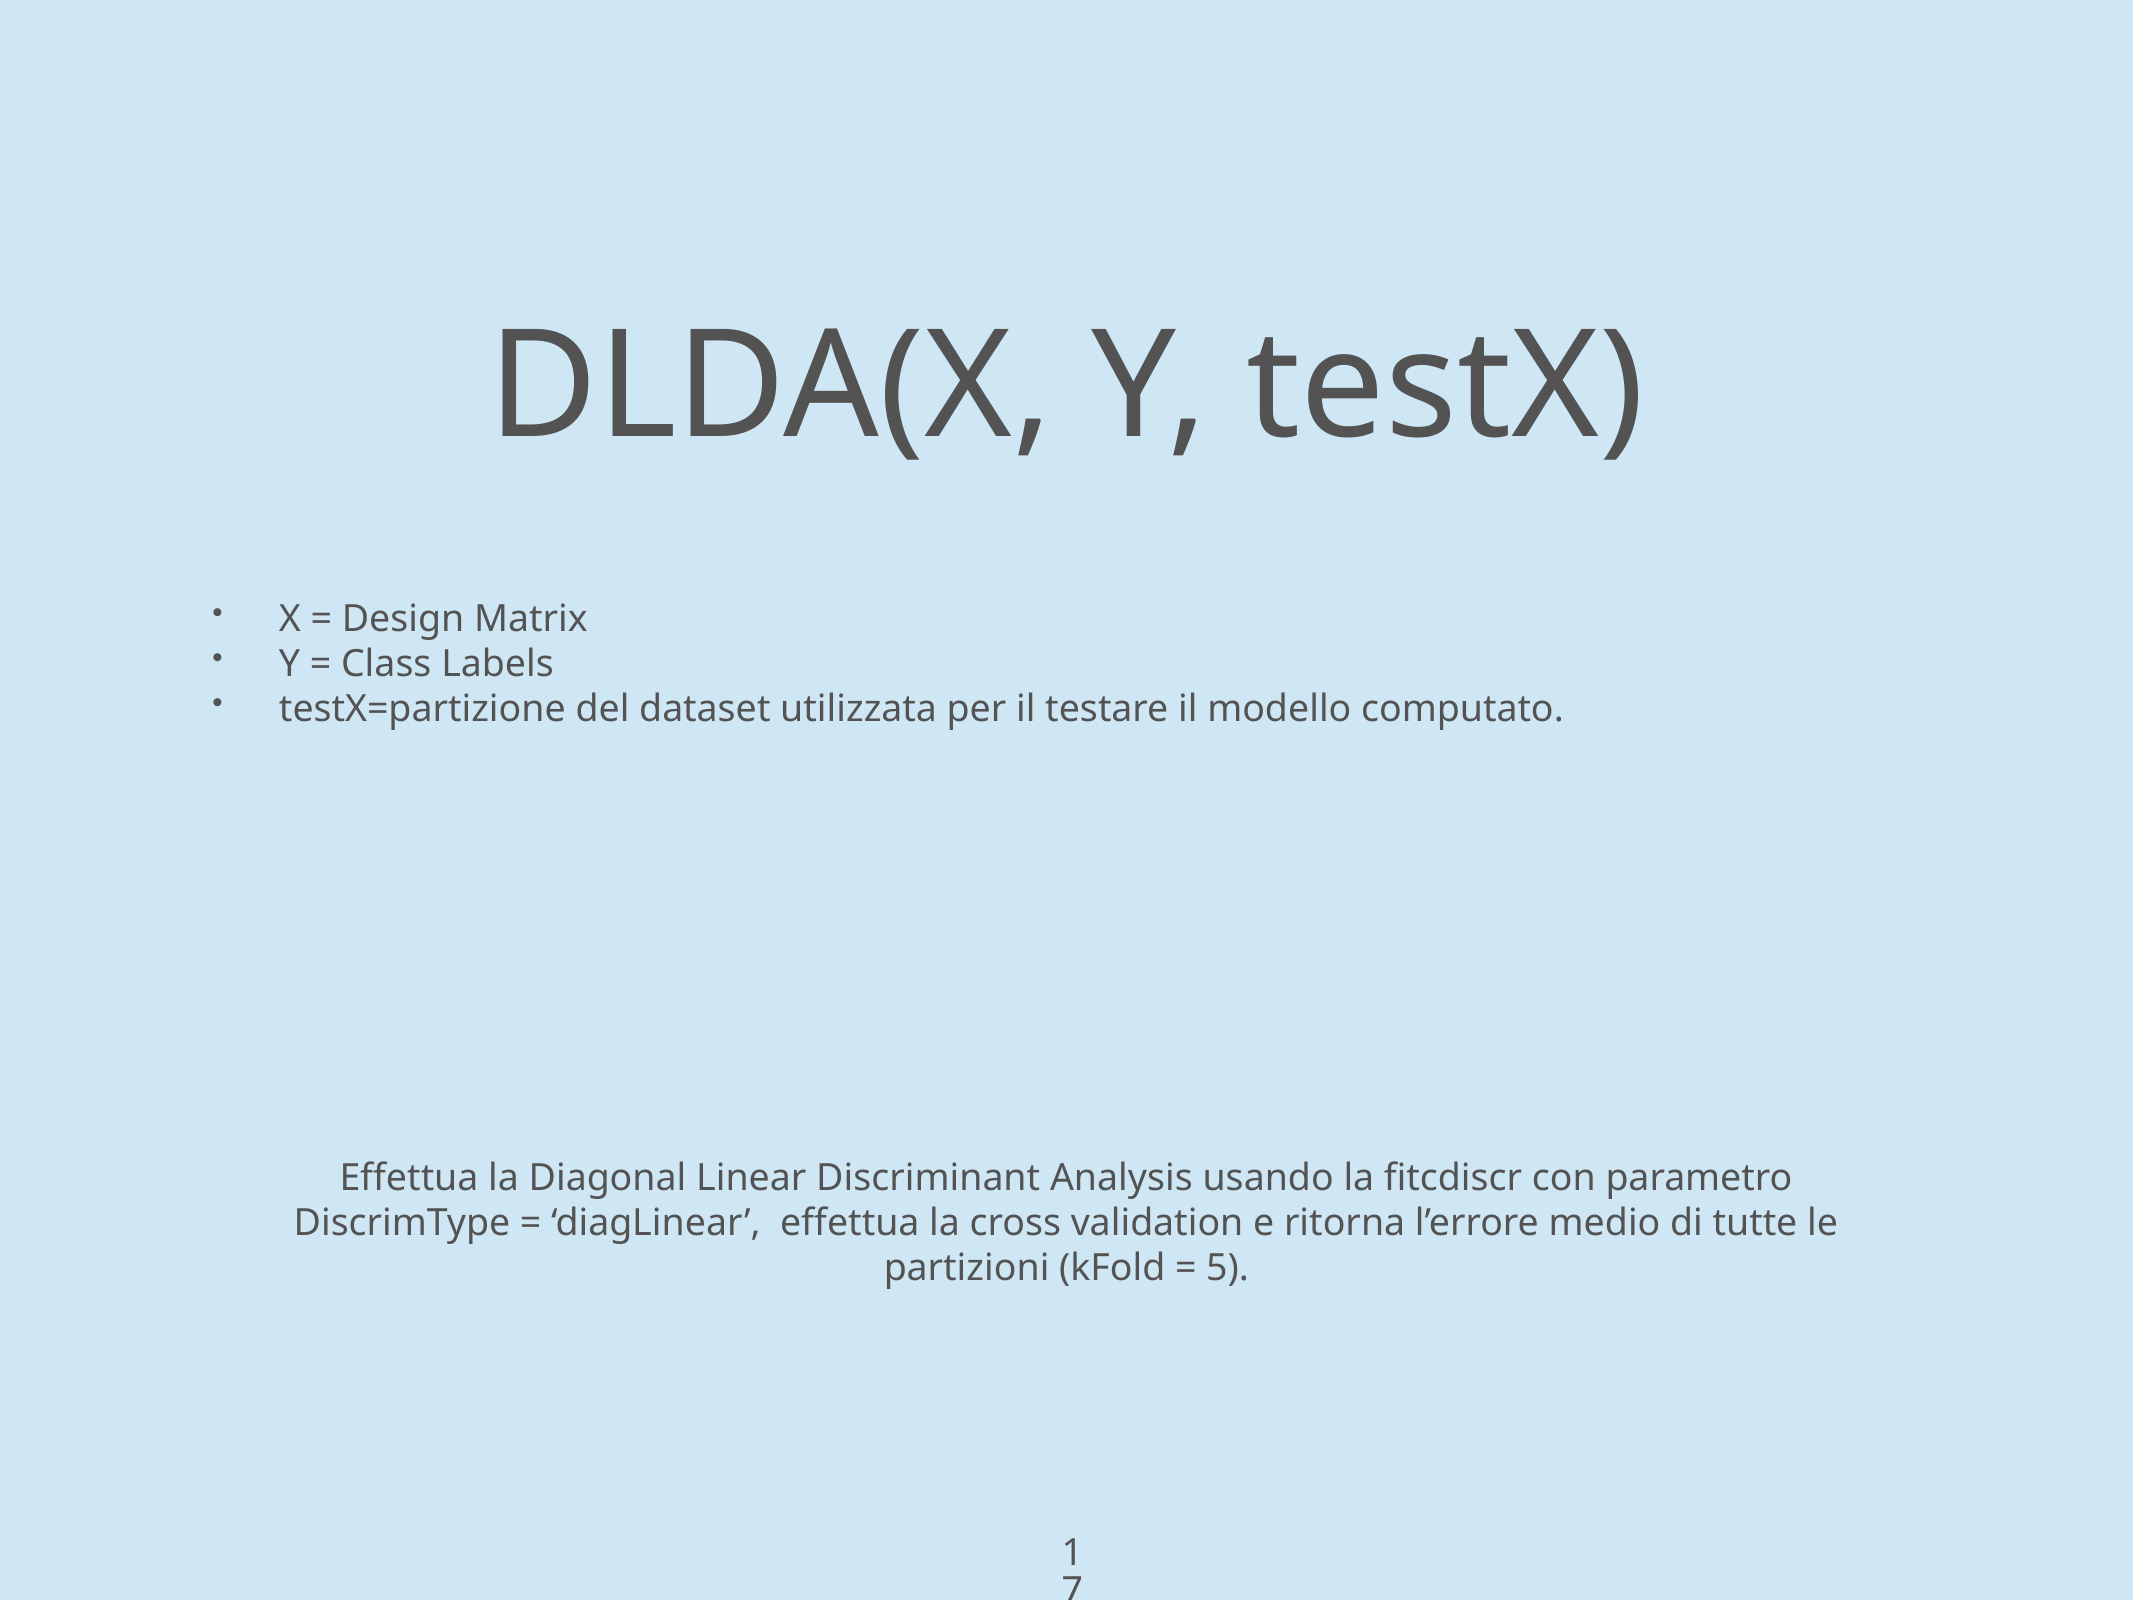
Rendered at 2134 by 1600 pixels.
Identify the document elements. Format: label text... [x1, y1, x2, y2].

slide_number <numero> [1046, 1520, 1085, 1580]
title DLDA(X, Y, testX) [58, 110, 2075, 642]
text_box Effettua la Diagonal Linear Discriminant Analysis usando la fitcdiscr con parametro DiscrimType = ‘diagLinear’, effettua la cross validation e ritorna l’errore medio di tutte le partizioni (kFold = 5). [223, 1144, 1910, 1297]
text_box X = Design Matrix Y = Class Labels testX=partizione del dataset utilizzata per il testare il modello computato. [203, 585, 1930, 738]
